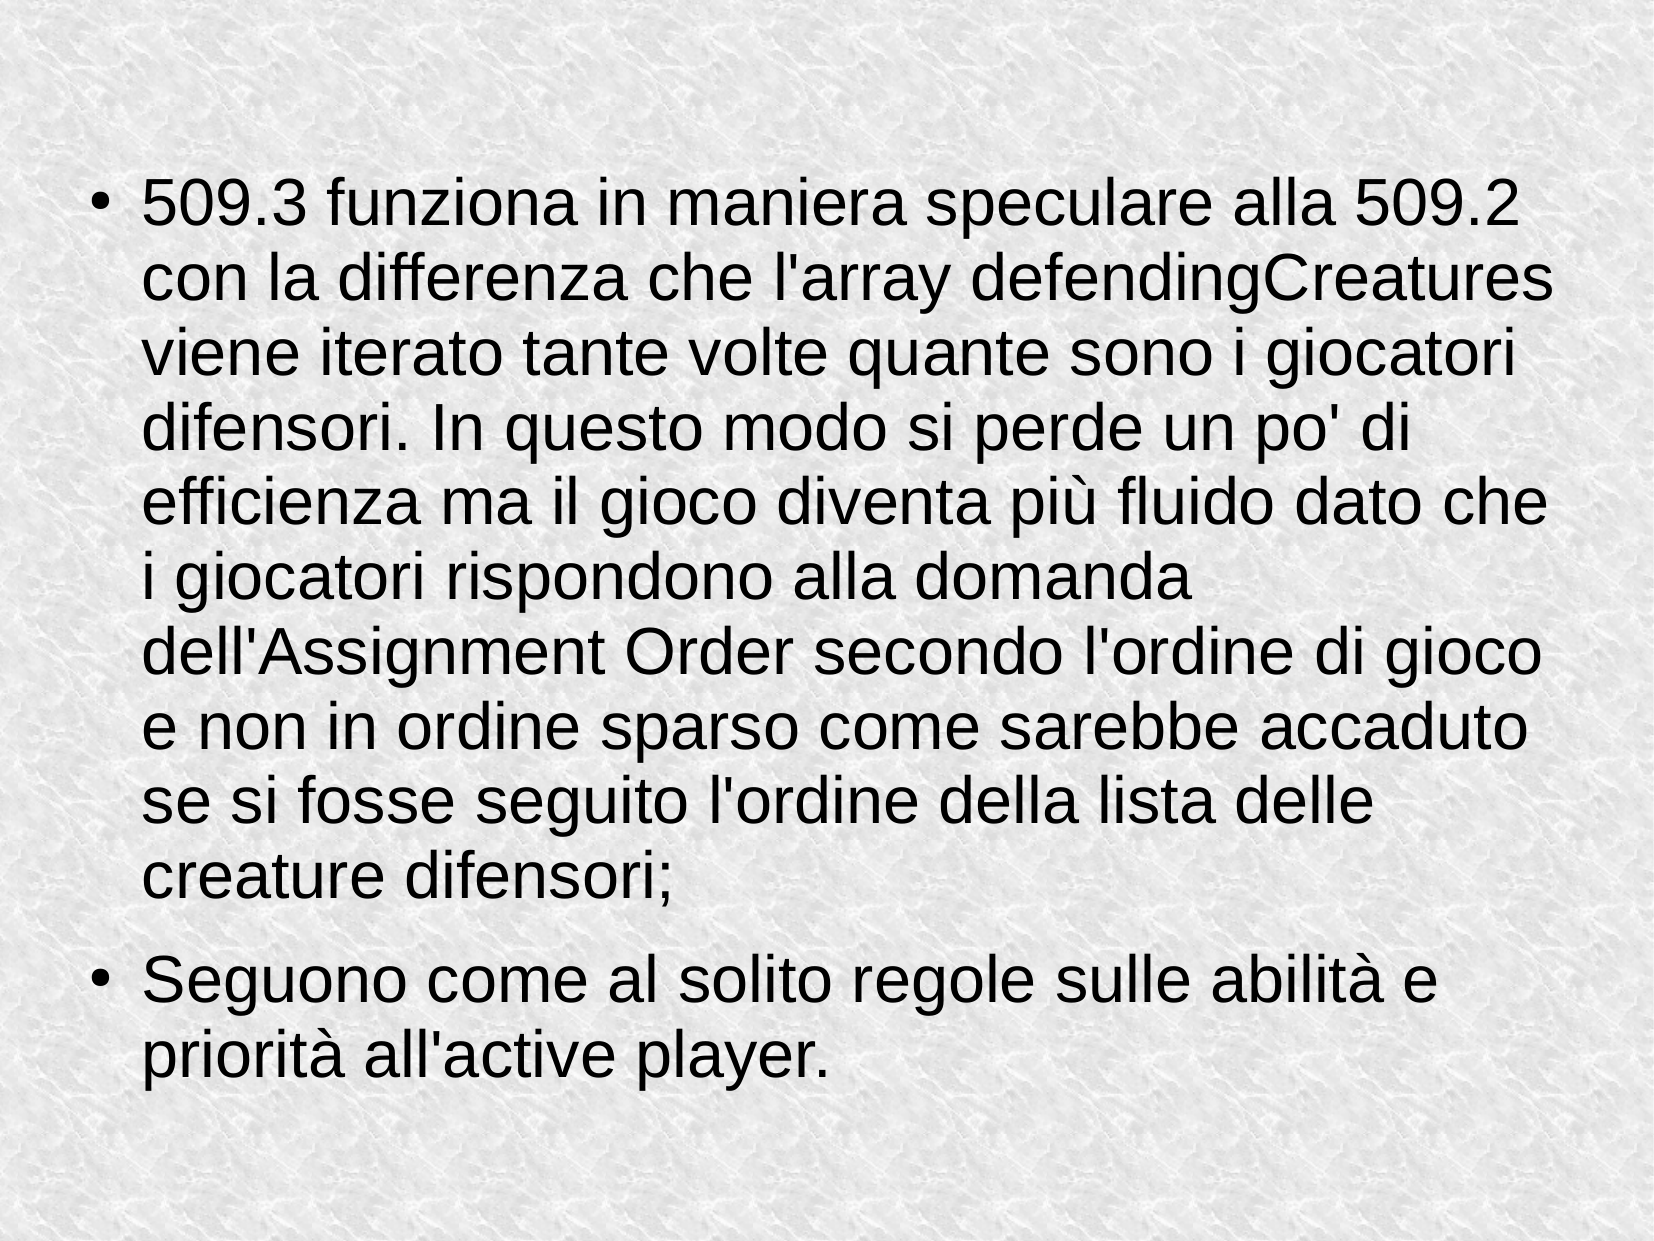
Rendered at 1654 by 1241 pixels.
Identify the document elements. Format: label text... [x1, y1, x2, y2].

picture [0, 0, 1654, 1241]
list 509.3 funziona in maniera speculare alla 509.2 con la differenza che l'array defendingCreatures viene iterato tante volte quante sono i giocatori difensori. In questo modo si perde un po' di efficienza ma il gioco diventa più fluido dato che i giocatori rispondono alla domanda dell'Assignment Order secondo l'ordine di gioco e non in ordine sparso come sarebbe accaduto se si fosse seguito l'ordine della lista delle creature difensori; Seguono come al solito regole sulle abilità e priorità all'active player. [70, 165, 1560, 1093]
